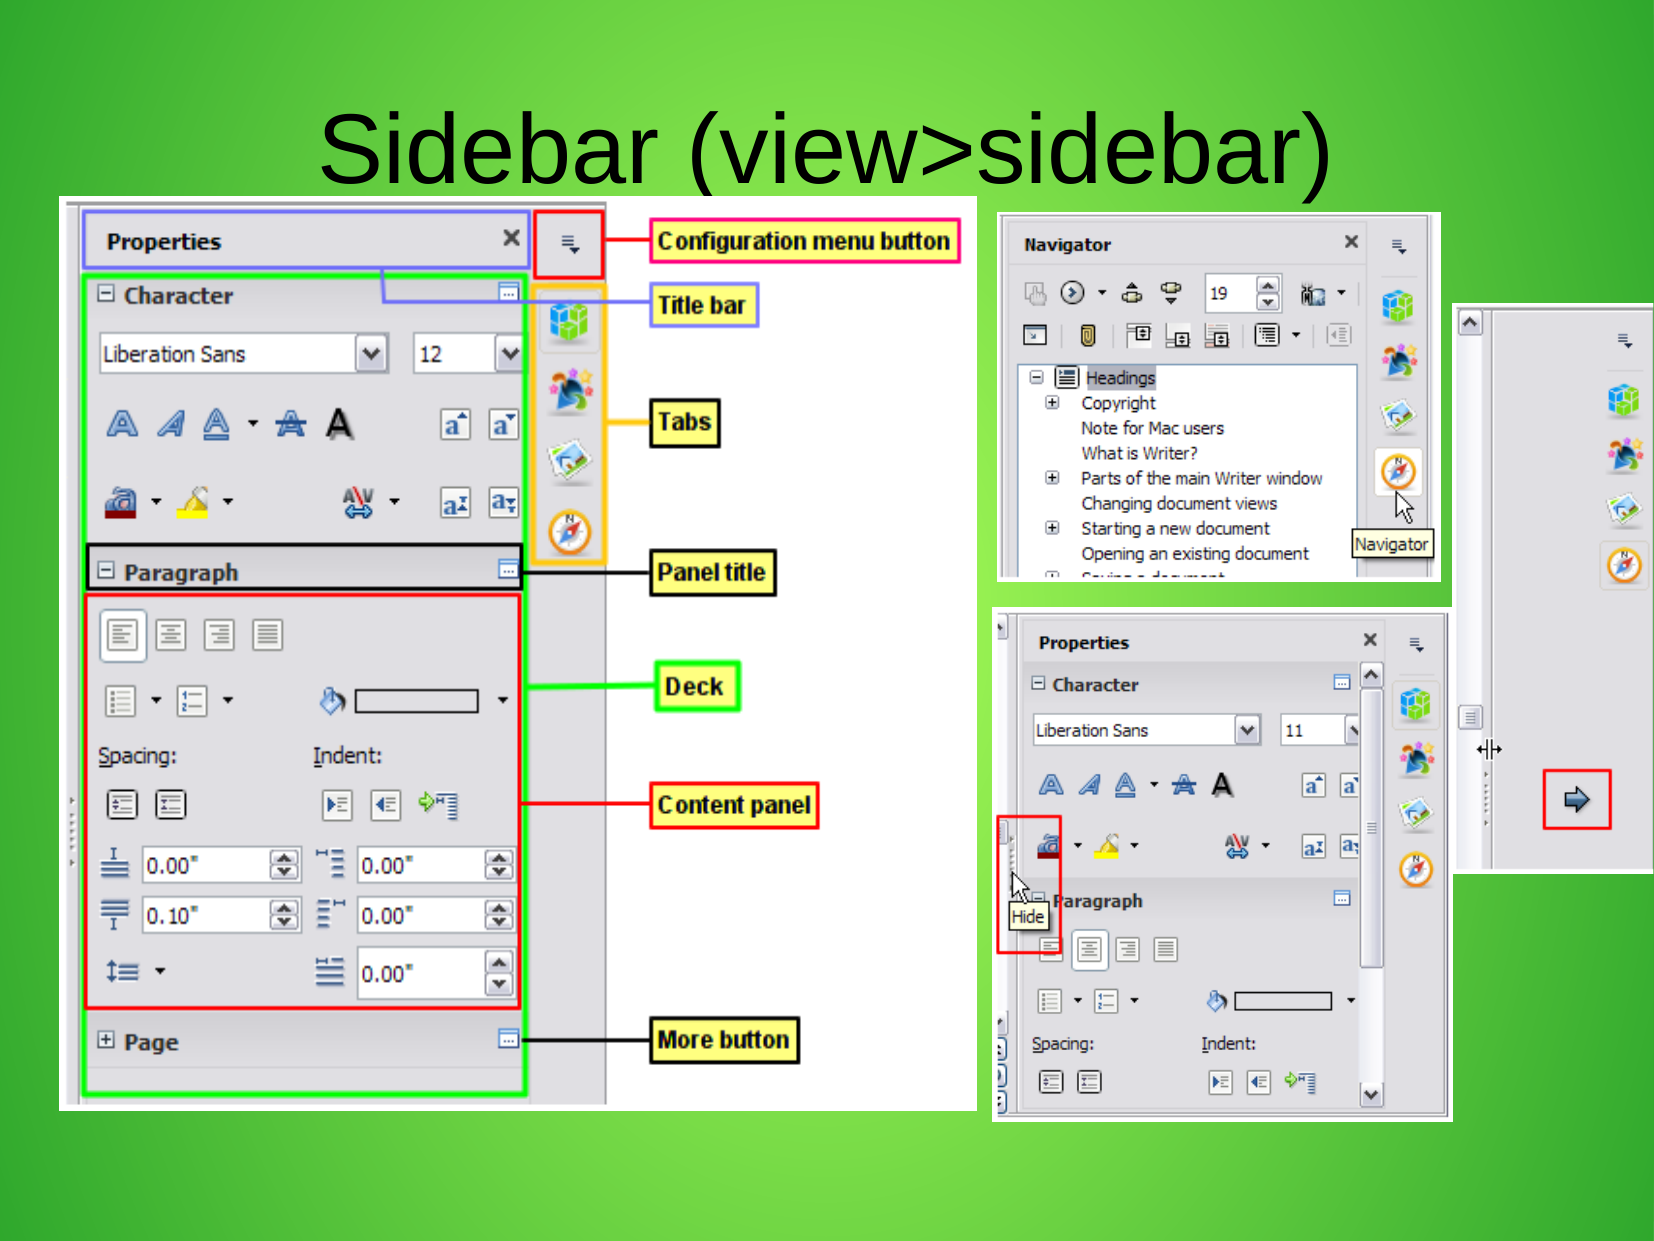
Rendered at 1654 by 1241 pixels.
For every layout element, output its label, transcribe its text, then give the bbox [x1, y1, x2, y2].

picture [992, 303, 1654, 1123]
title Sidebar (view>sidebar) [82, 47, 1571, 252]
picture [59, 196, 977, 1111]
picture [997, 212, 1441, 582]
